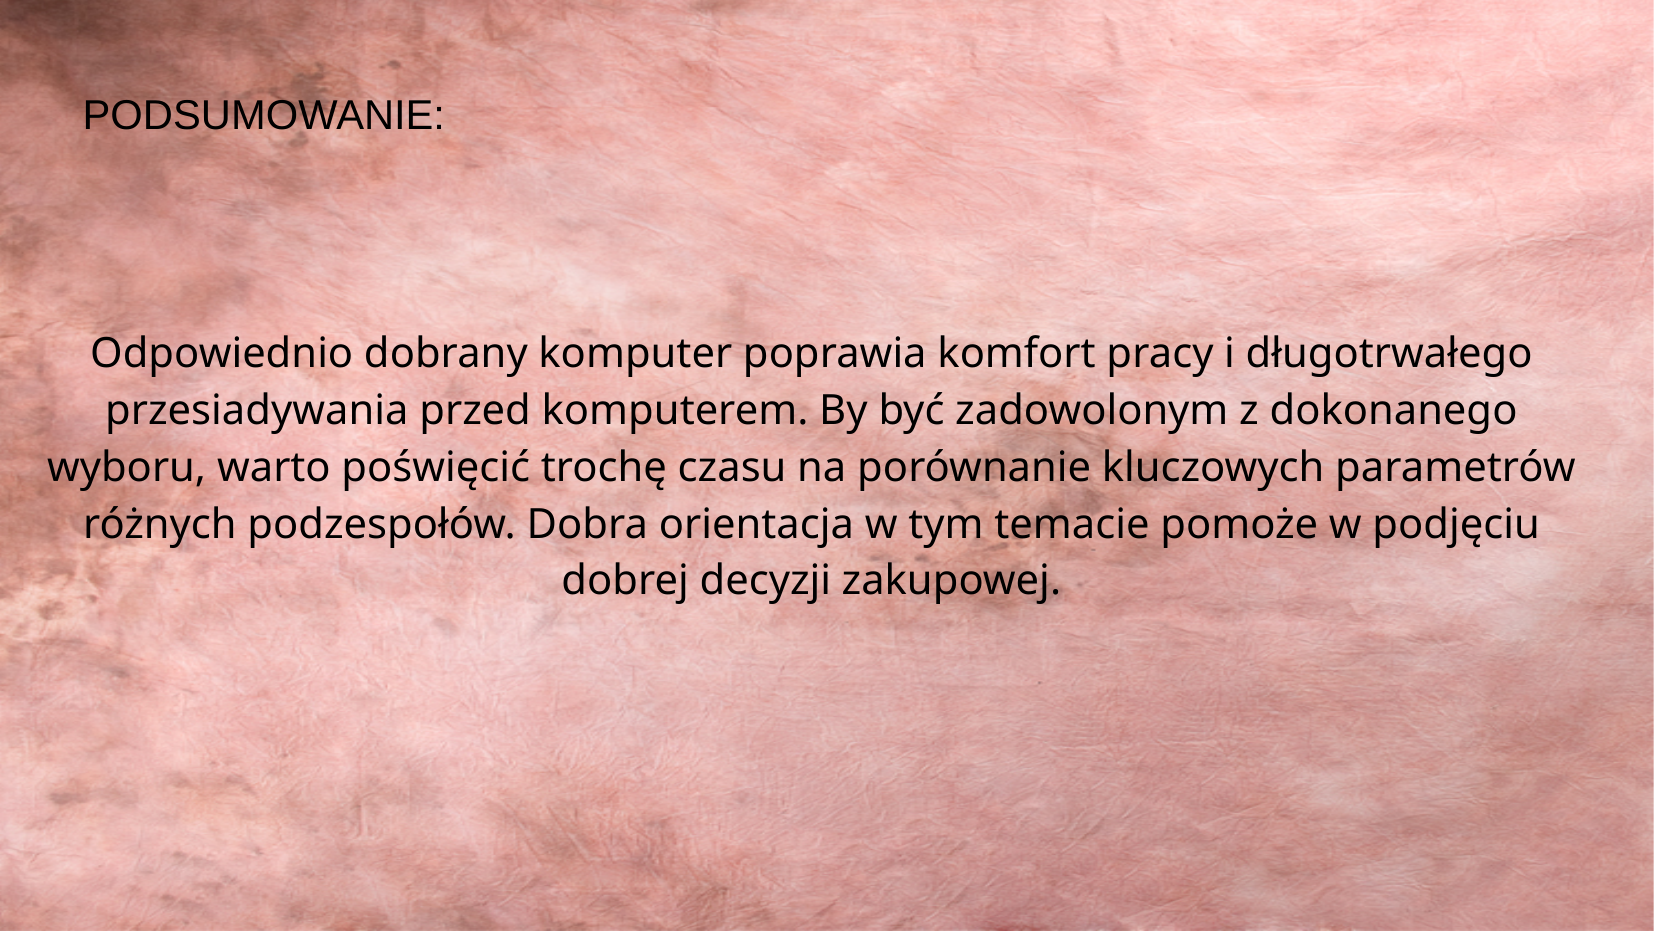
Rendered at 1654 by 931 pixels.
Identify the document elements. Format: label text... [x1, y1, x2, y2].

title PODSUMOWANIE: [82, 37, 1571, 193]
picture [0, 0, 1654, 931]
text_box Odpowiednio dobrany komputer poprawia komfort pracy i długotrwałego przesiadywania przed komputerem. By być zadowolonym z dokonanego wyboru, warto poświęcić trochę czasu na porównanie kluczowych parametrów różnych podzespołów. Dobra orientacja w tym temacie pomoże w podjęciu dobrej decyzji zakupowej. [15, 315, 1608, 539]
